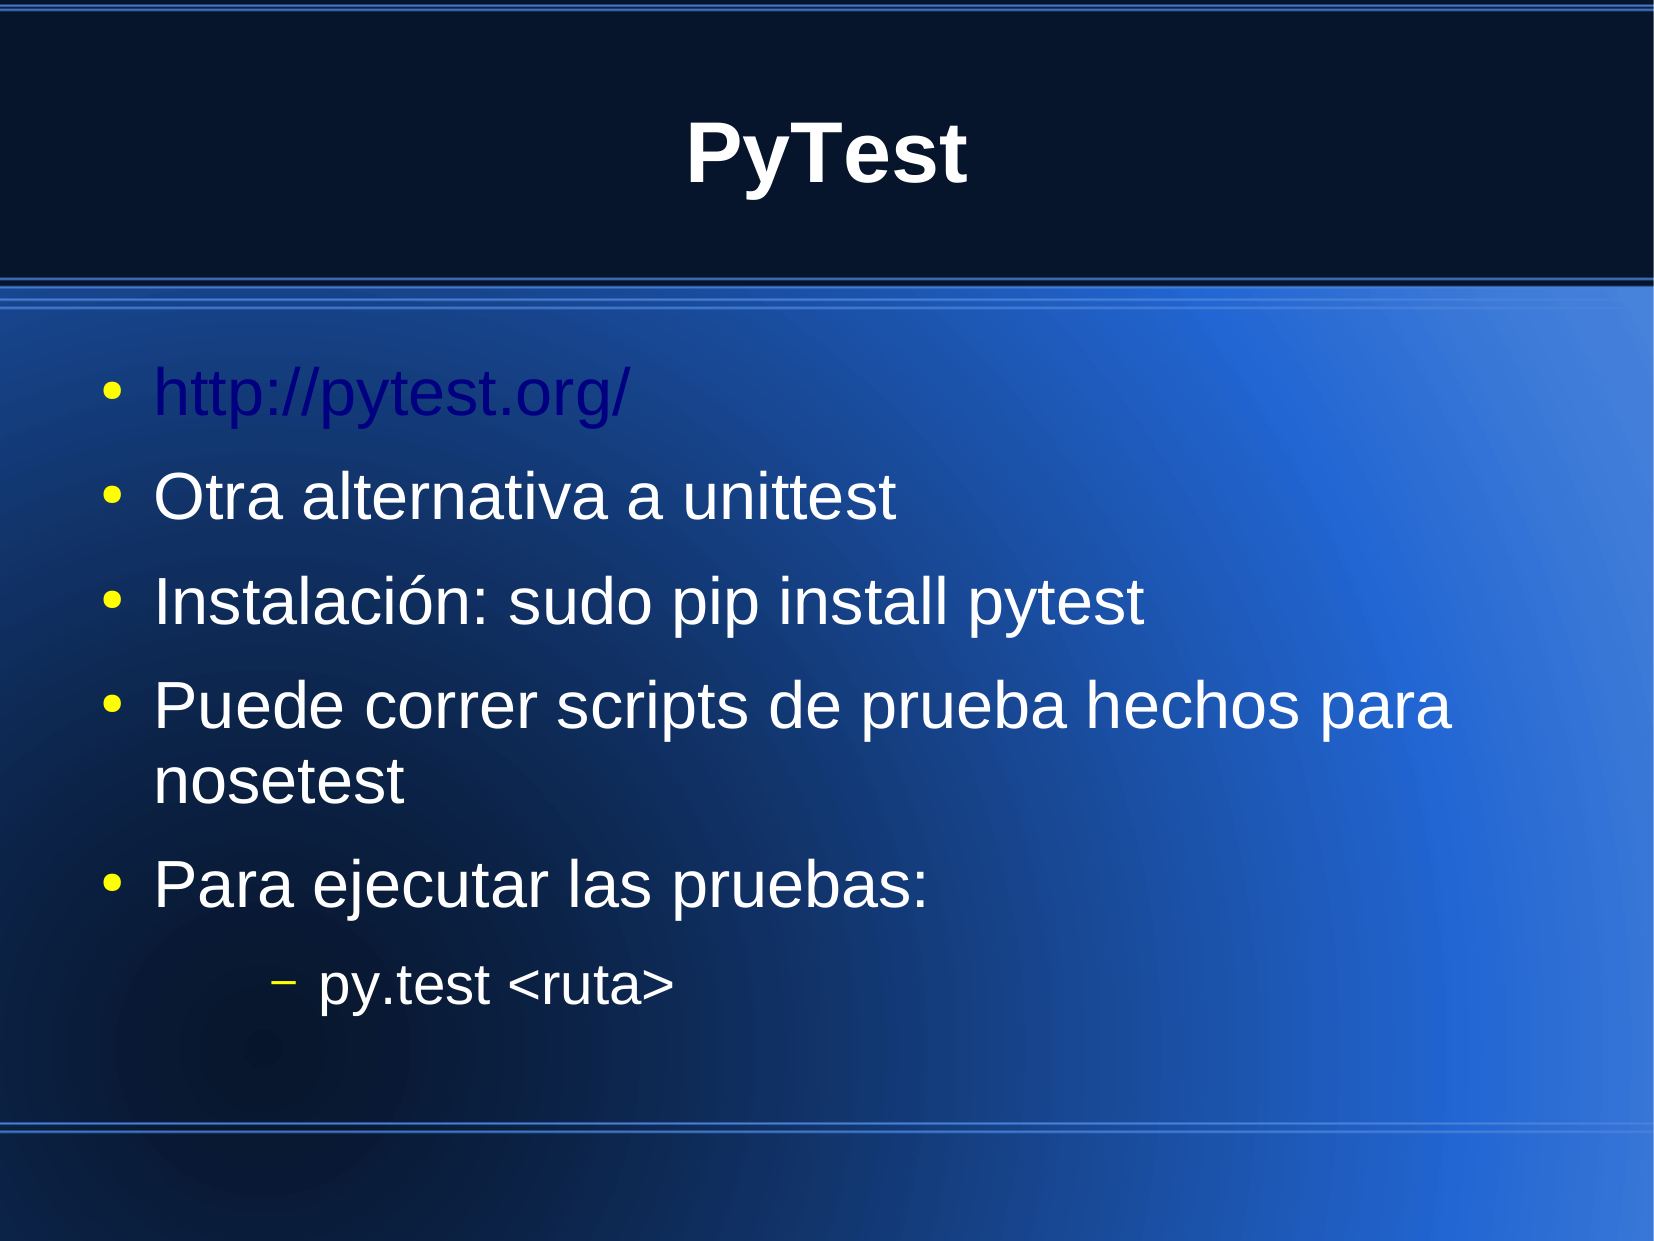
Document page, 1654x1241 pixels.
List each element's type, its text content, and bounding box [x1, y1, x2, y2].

picture [0, 0, 1654, 1241]
list http://pytest.org/ Otra alternativa a unittest Instalación: sudo pip install pytest Puede correr scripts de prueba hechos para nosetest Para ejecutar las pruebas: py.test <ruta> [82, 355, 1571, 1075]
title PyTest [82, 49, 1571, 257]
